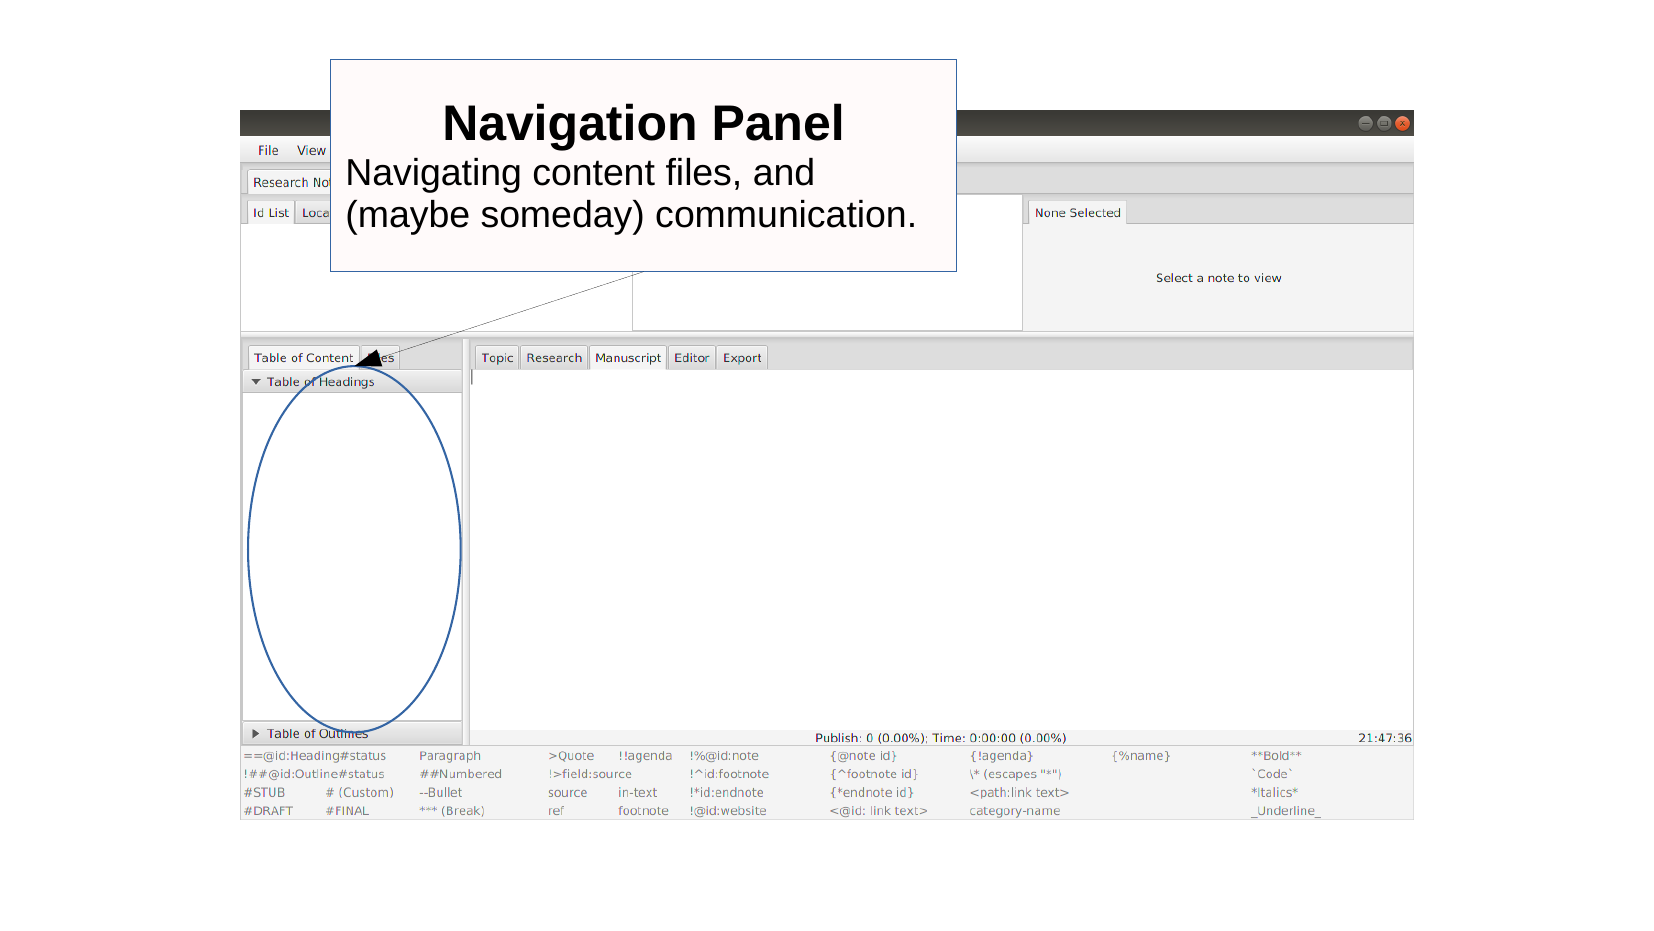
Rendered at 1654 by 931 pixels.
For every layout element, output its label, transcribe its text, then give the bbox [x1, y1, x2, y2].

picture [250, 368, 459, 731]
text_box Navigation Panel Navigating content files, and (maybe someday) communication. [330, 59, 957, 272]
picture [240, 110, 1414, 820]
